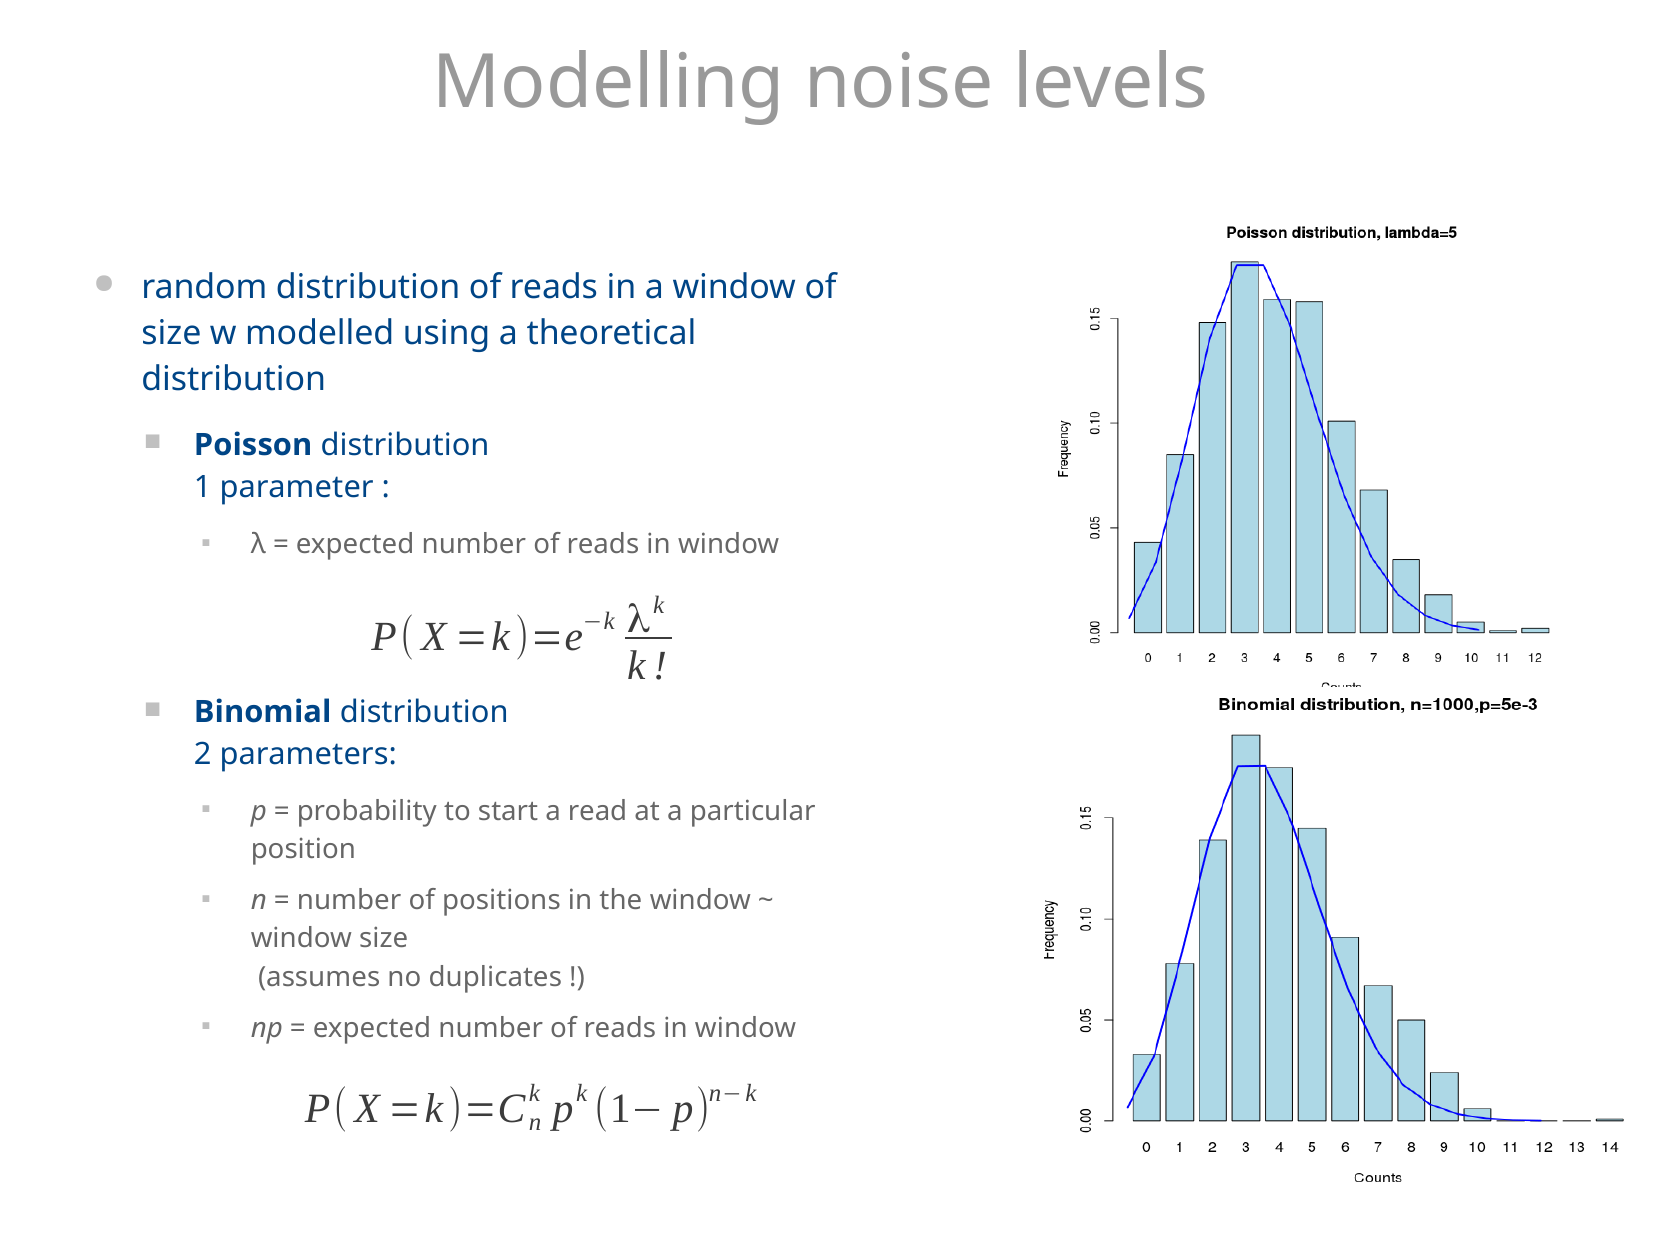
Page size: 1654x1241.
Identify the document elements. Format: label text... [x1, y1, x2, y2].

title Modelling noise levels [76, 2, 1565, 154]
picture [1044, 217, 1645, 1189]
list random distribution of reads in a window of size w modelled using a theoretical distribution Poisson distribution 1 parameter : λ = expected number of reads in window Binomial distribution 2 parameters: p = probability to start a read at a particular position n = number of positions in the window ~ window size (assumes no duplicates !) np = expected number of reads in window [80, 262, 849, 1054]
chart [291, 1078, 769, 1137]
chart [358, 590, 683, 688]
